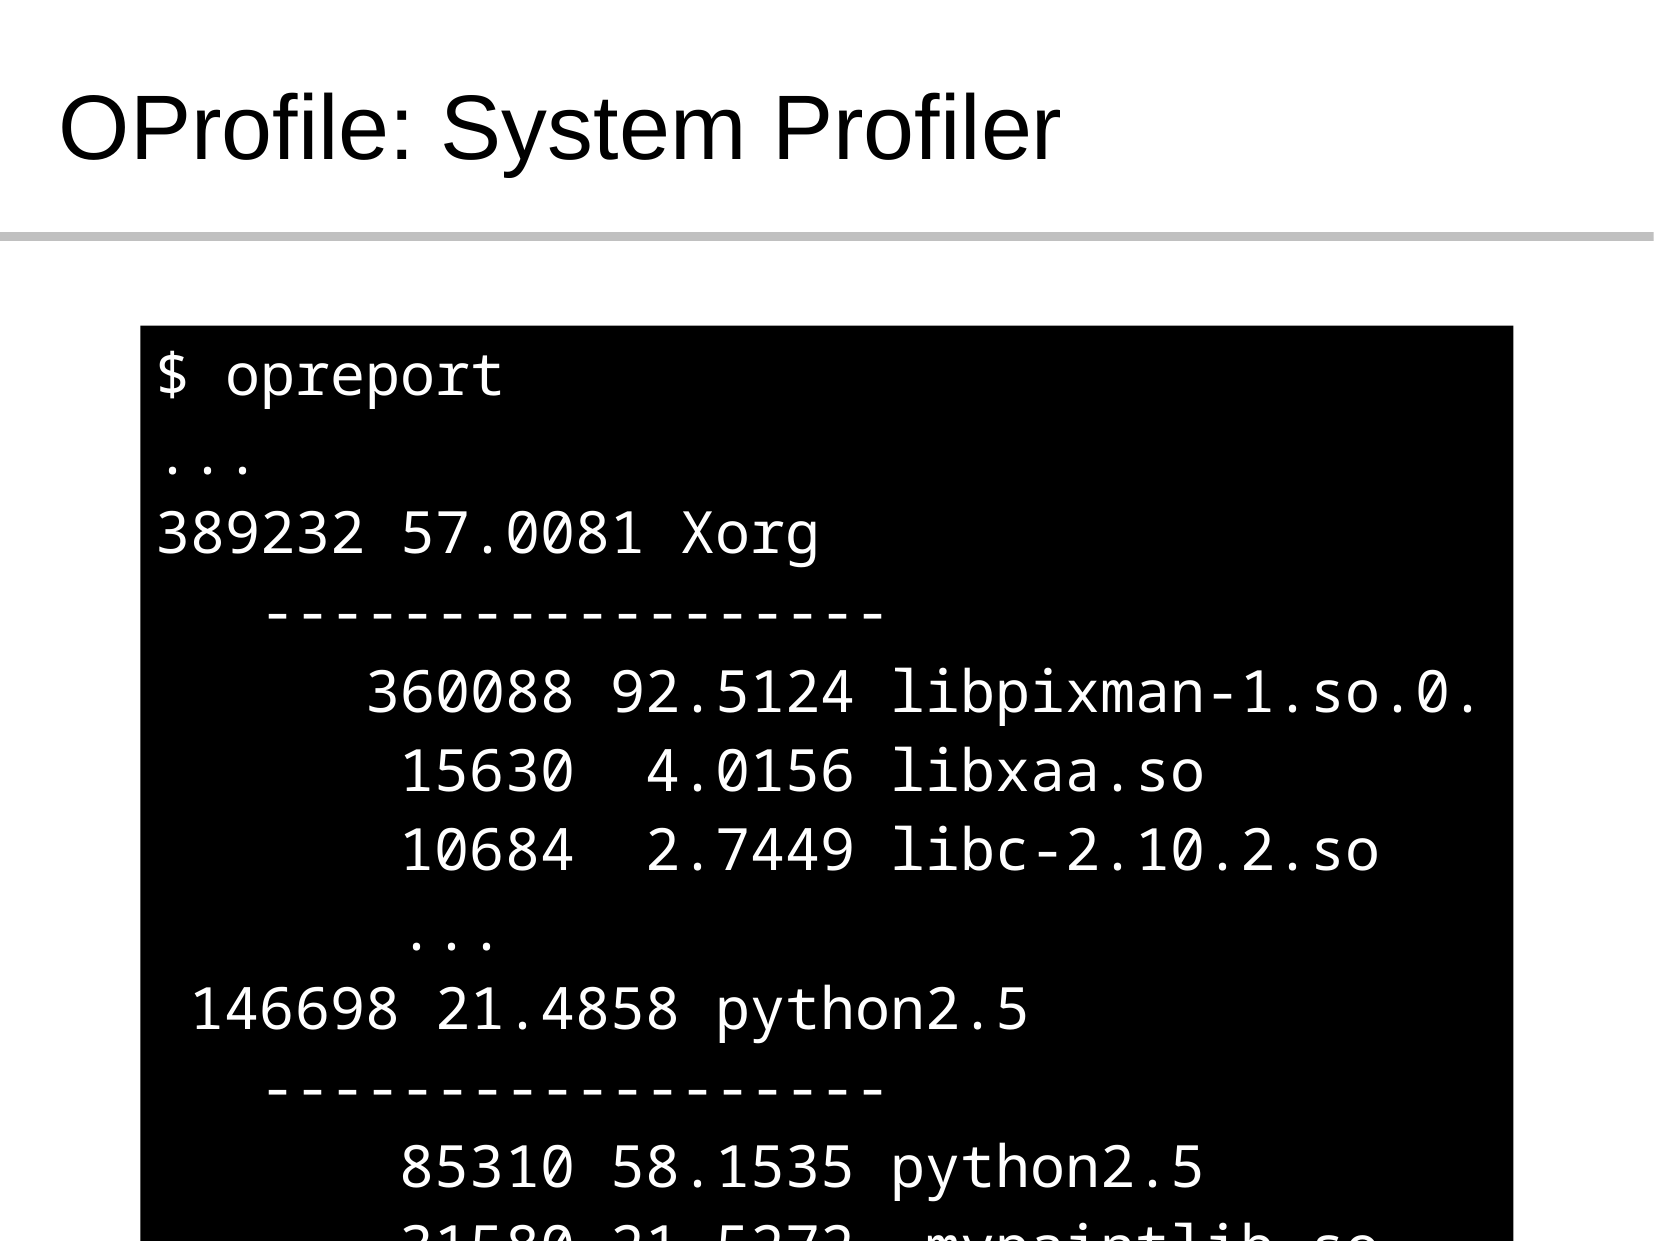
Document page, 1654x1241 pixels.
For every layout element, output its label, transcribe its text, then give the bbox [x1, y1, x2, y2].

title OProfile: System Profiler [59, 49, 1595, 207]
text_box $ opreport ... 389232 57.0081 Xorg ------------------ 360088 92.5124 libpixman-1.so.0. 15630 4.0156 libxaa.so 10684 2.7449 libc-2.10.2.so ... 146698 21.4858 python2.5 ------------------ 85310 58.1535 python2.5 31580 21.5272 _mypaintlib.so 15333 10.4521 libc-2.10.2.so [140, 325, 1514, 1123]
